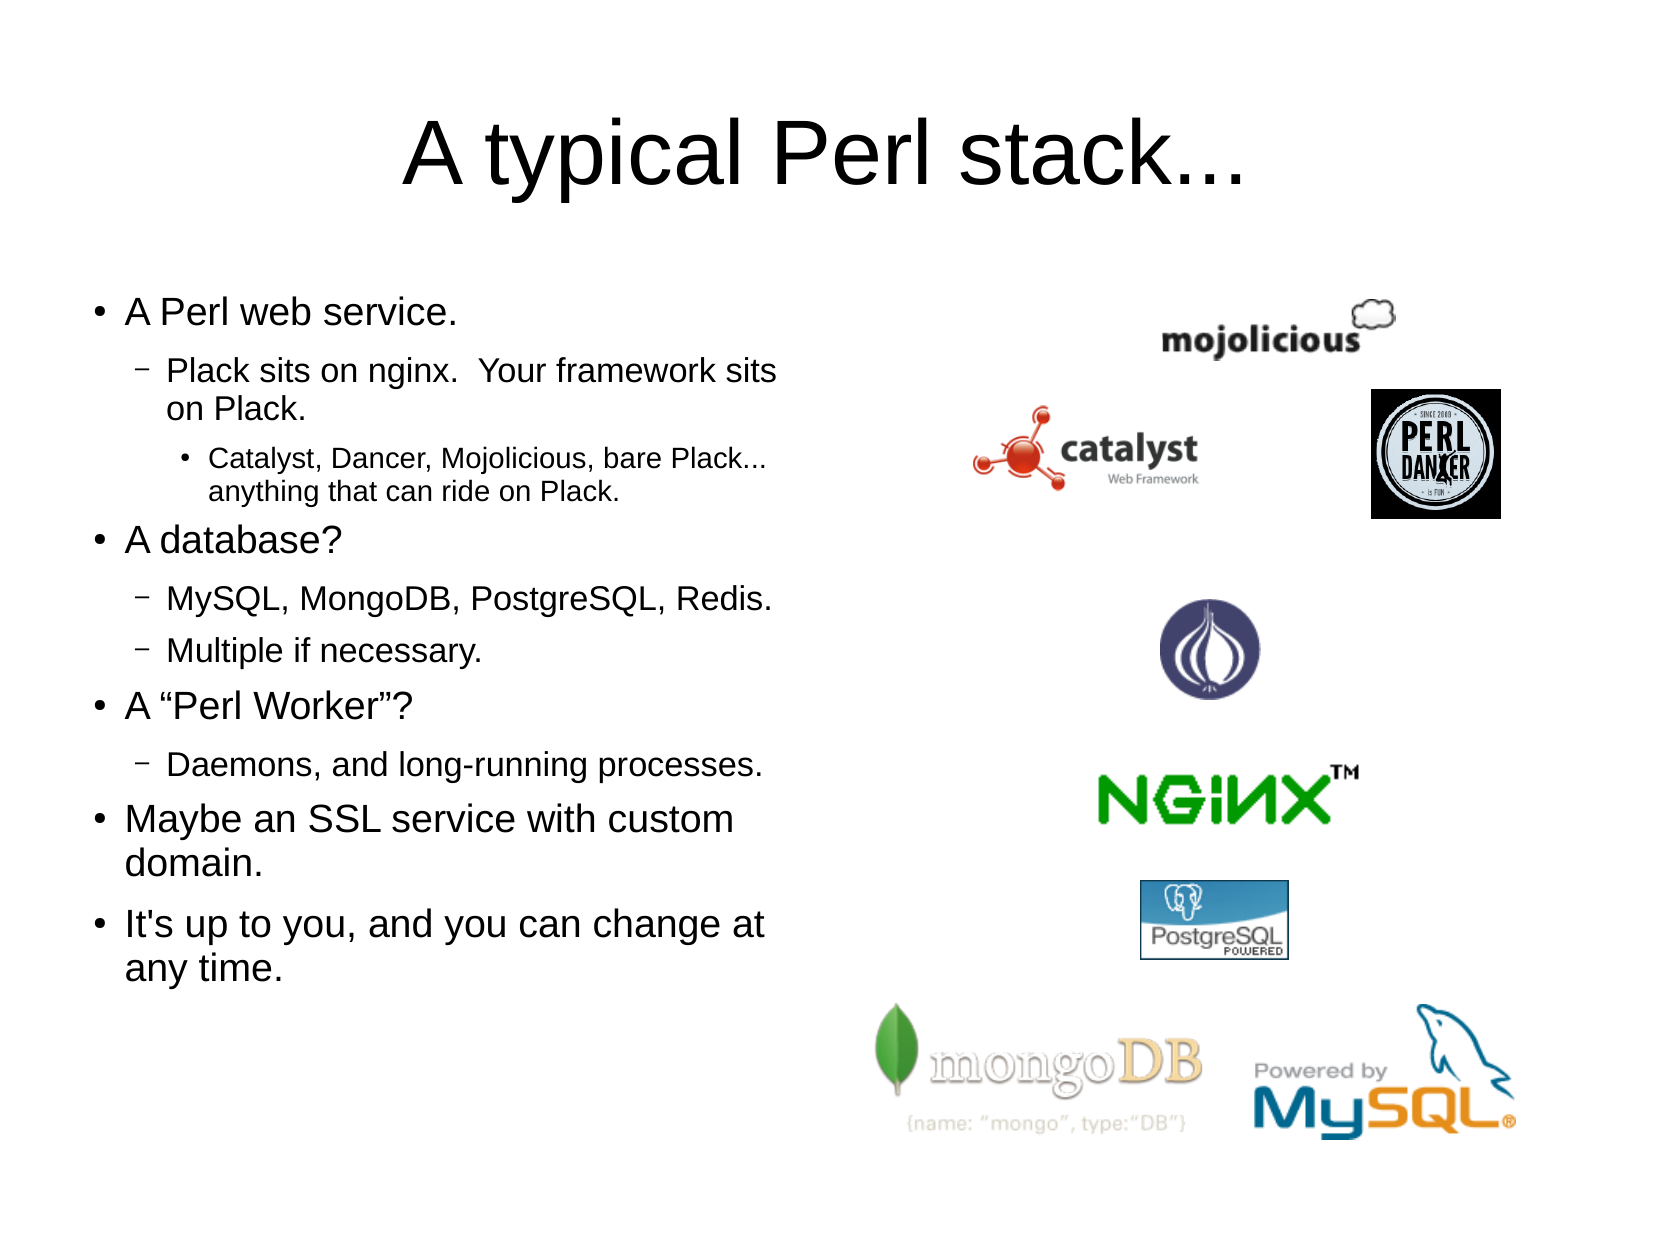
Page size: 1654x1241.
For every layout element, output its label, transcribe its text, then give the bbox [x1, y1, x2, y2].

picture [1065, 749, 1367, 851]
picture [1161, 299, 1396, 361]
picture [1140, 880, 1289, 961]
picture [973, 404, 1201, 496]
title A typical Perl stack... [82, 49, 1571, 257]
picture [870, 999, 1209, 1141]
list A Perl web service. Plack sits on nginx. Your framework sits on Plack. Catalyst, Dancer, Mojolicious, bare Plack... anything that can ride on Plack. A database? MySQL, MongoDB, PostgreSQL, Redis. Multiple if necessary. A “Perl Worker”? Daemons, and long-running processes. Maybe an SSL service with custom domain. It's up to you, and you can change at any time. [82, 290, 793, 1010]
picture [1160, 599, 1261, 700]
picture [1371, 389, 1501, 519]
picture [1254, 1004, 1516, 1140]
